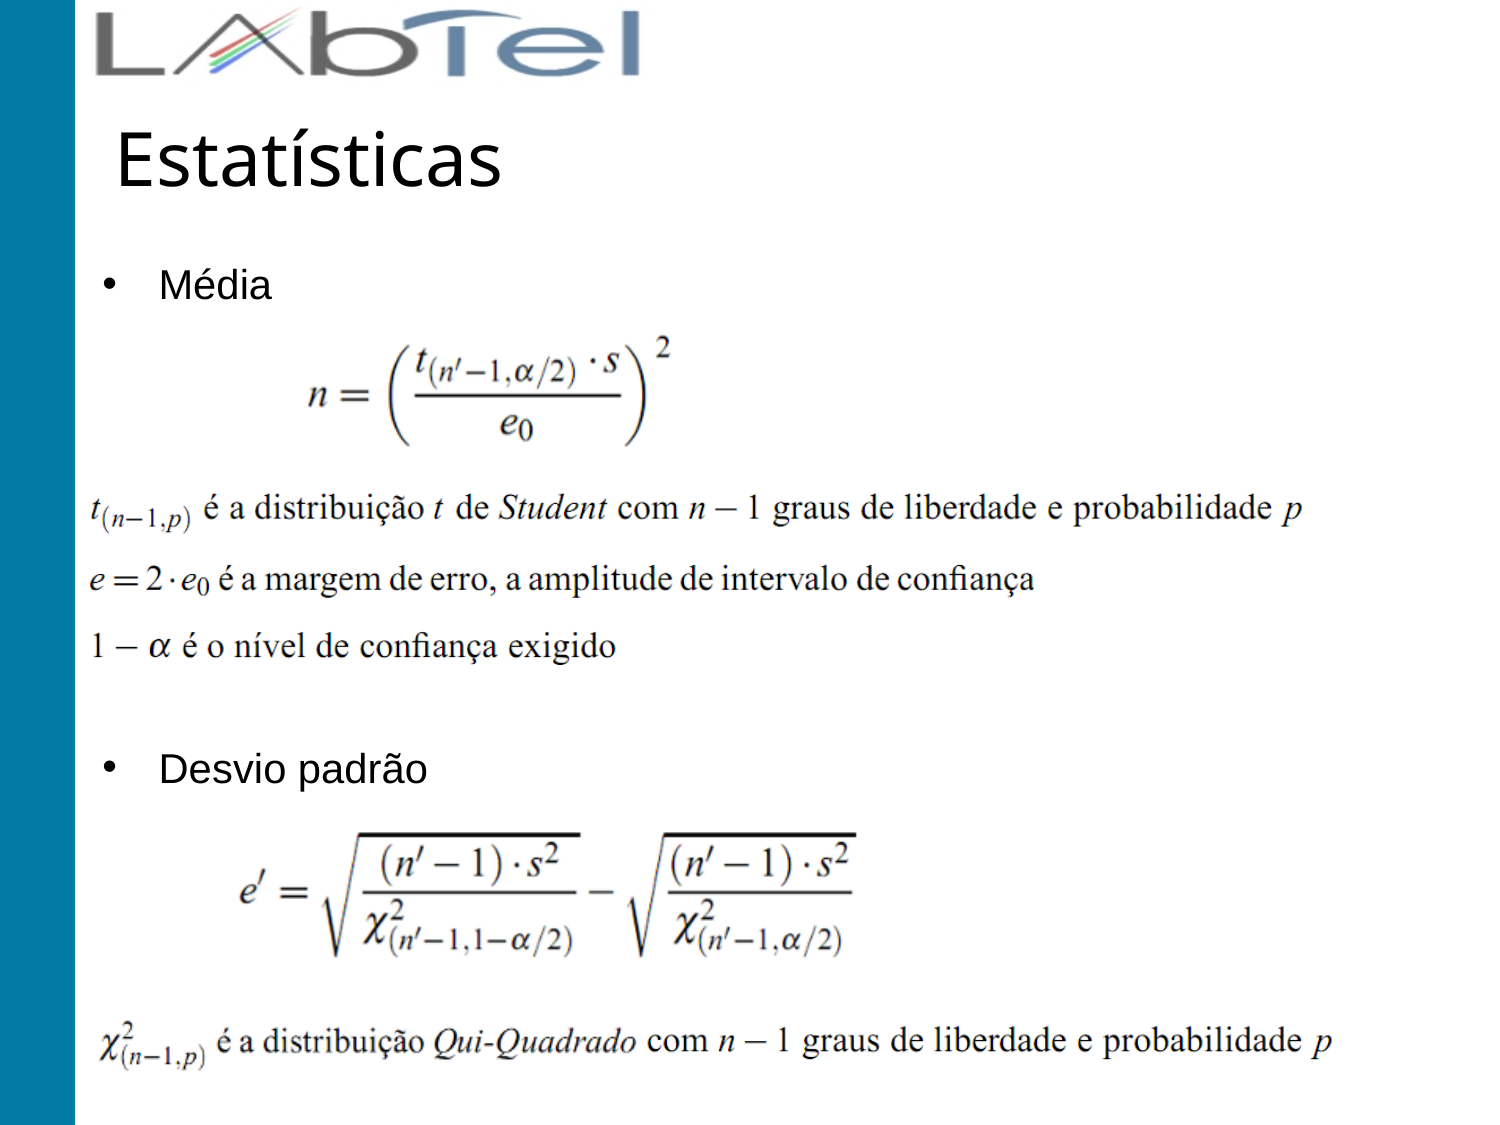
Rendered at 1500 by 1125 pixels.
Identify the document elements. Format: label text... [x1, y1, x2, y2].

picture [96, 1013, 1333, 1079]
text_box Estatísticas [99, 104, 1463, 209]
picture [88, 492, 1303, 536]
picture [76, 0, 676, 88]
text_box Média Desvio padrão [87, 249, 1450, 823]
picture [86, 629, 617, 665]
picture [236, 828, 869, 965]
picture [84, 561, 1034, 606]
